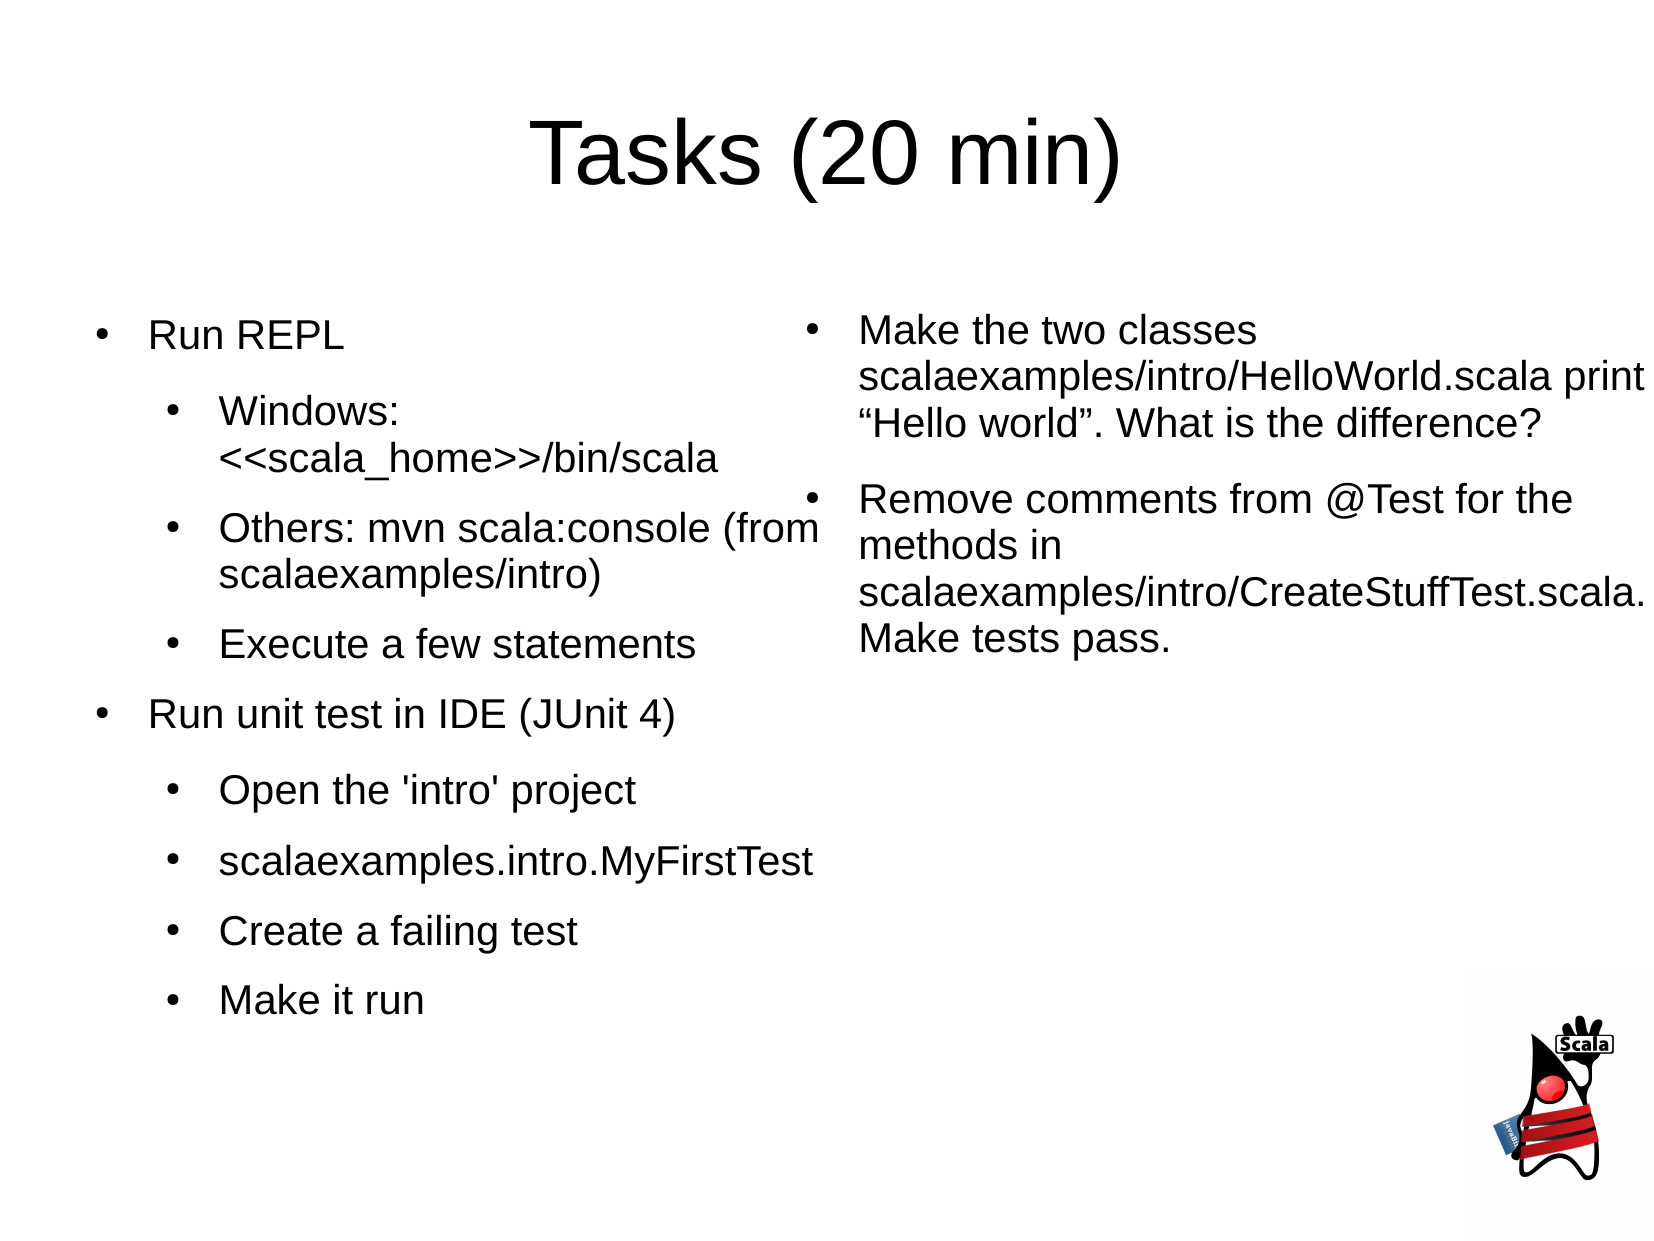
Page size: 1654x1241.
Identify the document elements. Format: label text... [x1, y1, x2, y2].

title Tasks (20 min) [82, 49, 1571, 257]
picture [1462, 969, 1654, 1241]
list Run REPL Windows: <<scala_home>>/bin/scala Others: mvn scala:console (from scalaexamples/intro) Execute a few statements Run unit test in IDE (JUnit 4) Open the 'intro' project scalaexamples.intro.MyFirstTest Create a failing test Make it run [77, 311, 828, 1131]
list Make the two classes scalaexamples/intro/HelloWorld.scala print “Hello world”. What is the difference? Remove comments from @Test for the methods in scalaexamples/intro/CreateStuffTest.scala. Make tests pass. [787, 306, 1651, 1126]
